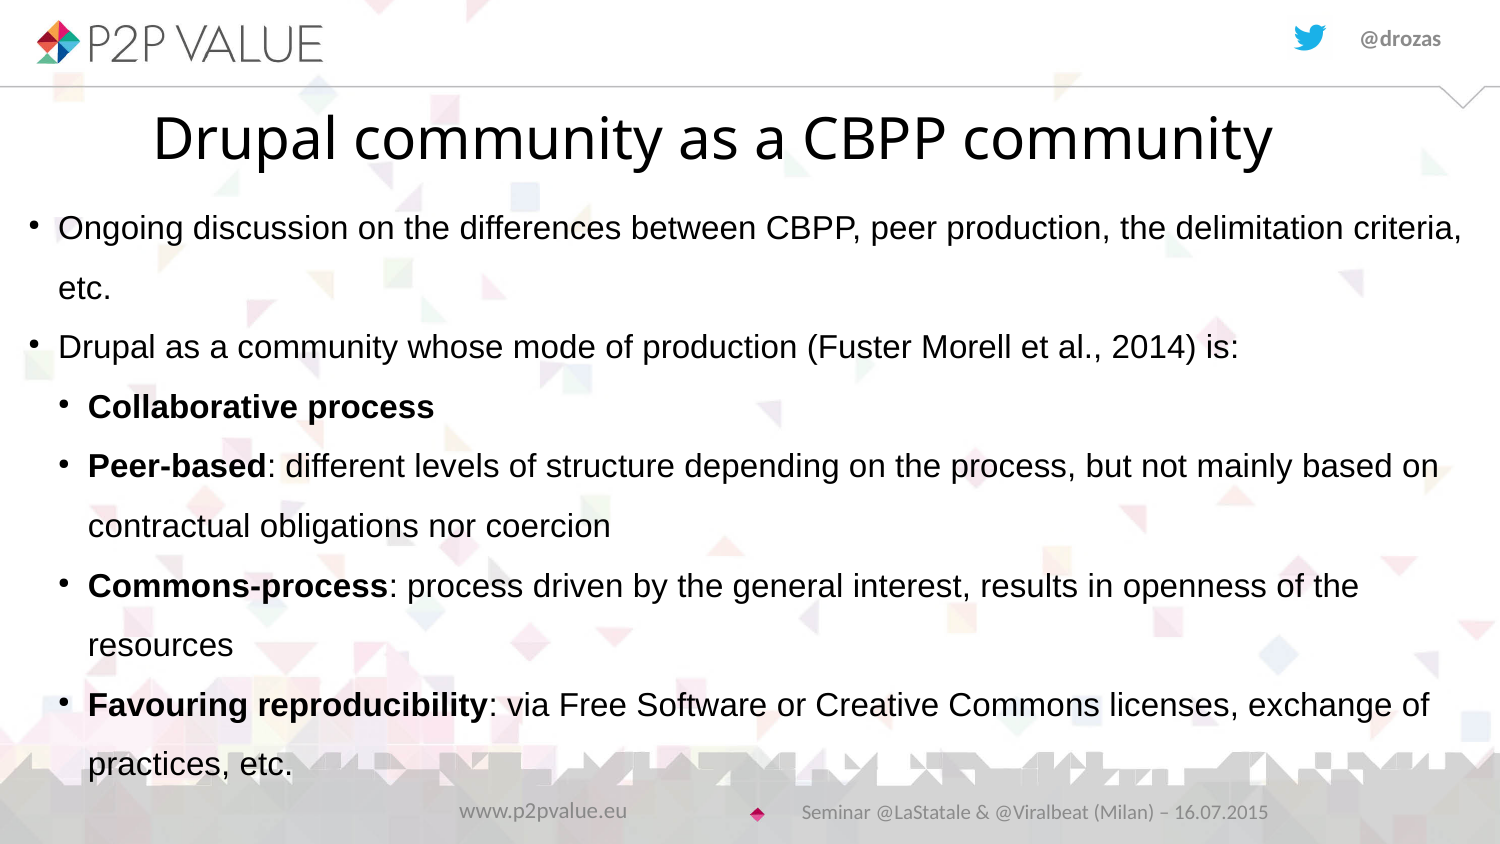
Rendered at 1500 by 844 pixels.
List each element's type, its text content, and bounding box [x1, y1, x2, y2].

picture [0, 0, 1500, 844]
text_box @drozas [1333, 15, 1455, 60]
text_box Seminar @LaStatale & @Viralbeat (Milan) – 16.07.2015 [788, 788, 1481, 834]
subtitle Ongoing discussion on the differences between CBPP, peer production, the delimitation criteria, etc. Drupal as a community whose mode of production (Fuster Morell et al., 2014) is: Collaborative process Peer-based: different levels of structure depending on the process, but not mainly based on contractual obligations nor coercion Commons-process: process driven by the general interest, results in openness of the resources Favouring reproducibility: via Free Software or Creative Commons licenses, exchange of practices, etc. [15, 180, 1496, 796]
text_box www.p2pvalue.eu [453, 789, 672, 829]
title Drupal community as a CBPP community [60, 92, 1366, 180]
